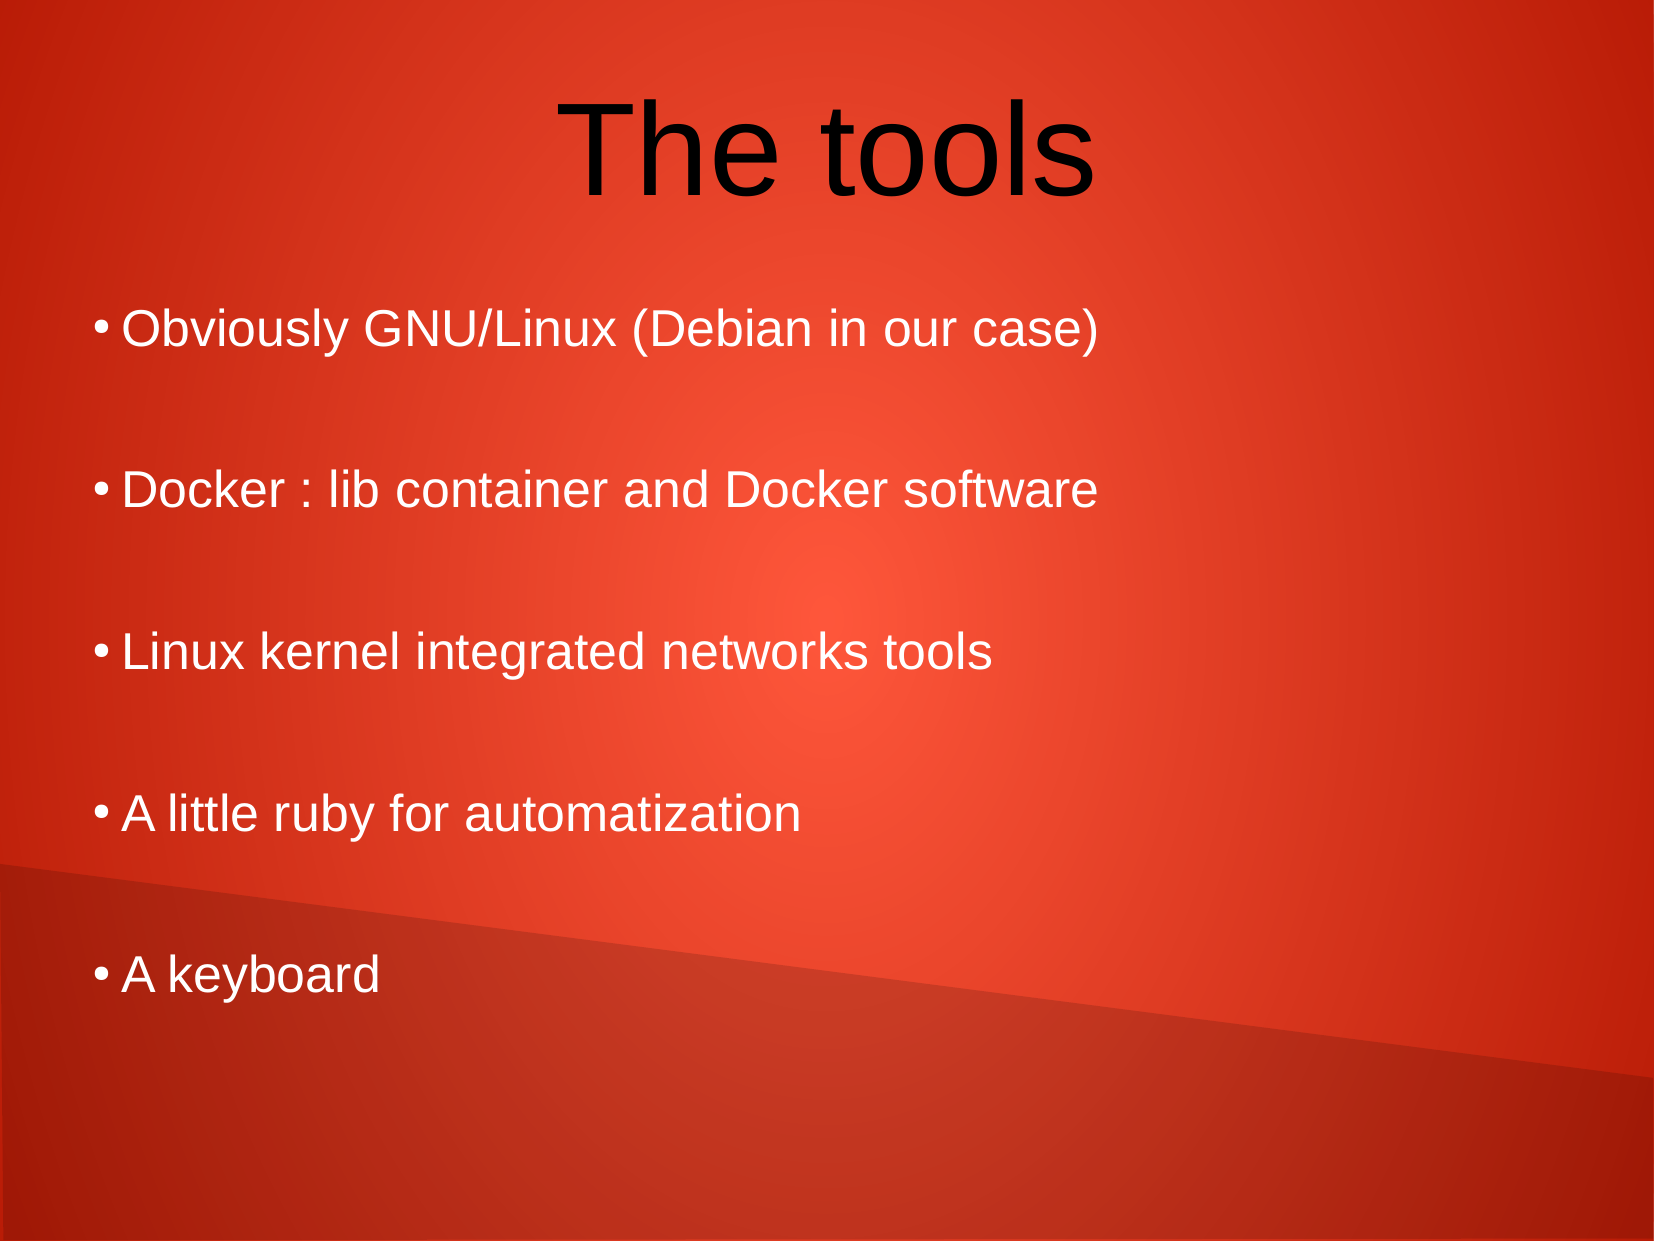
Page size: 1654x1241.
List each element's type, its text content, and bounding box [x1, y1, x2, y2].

title The tools [82, 47, 1571, 252]
list Obviously GNU/Linux (Debian in our case) Docker : lib container and Docker software Linux kernel integrated networks tools A little ruby for automatization A keyboard [82, 299, 1571, 1019]
